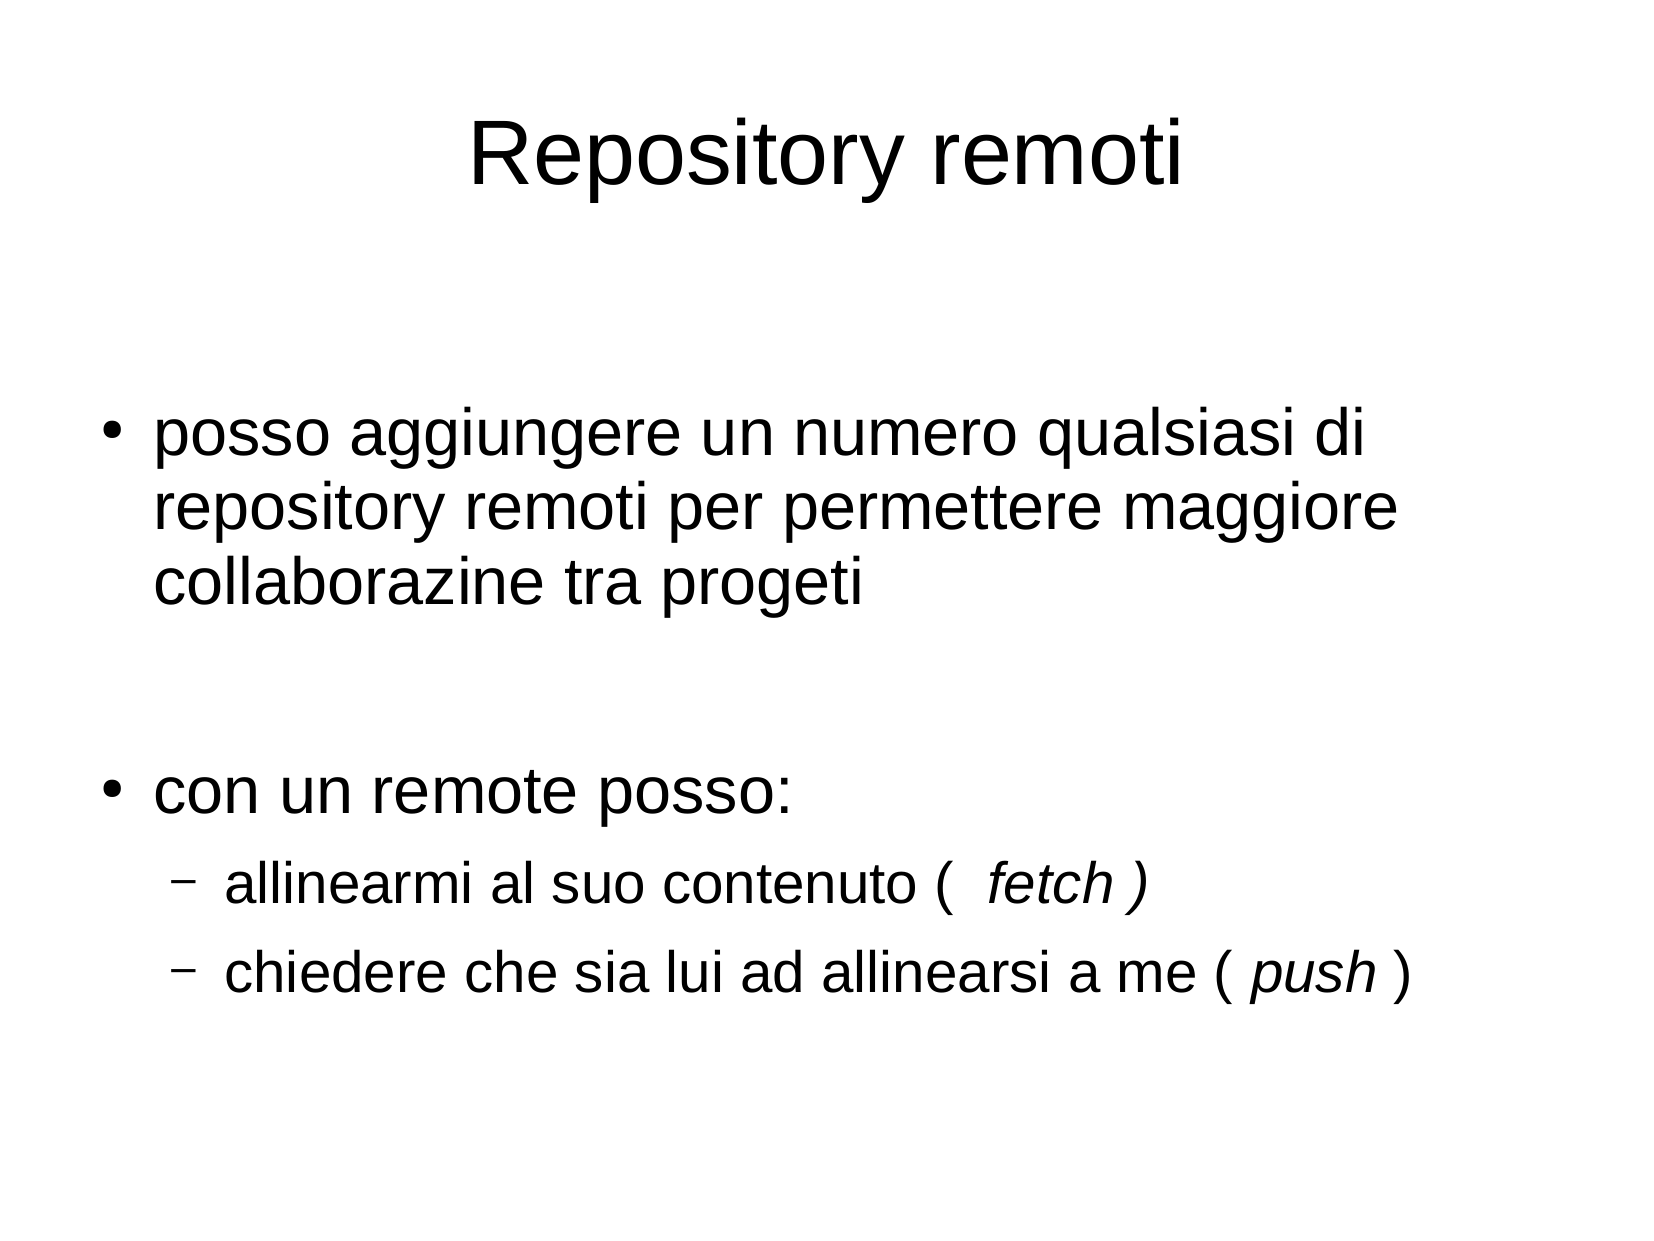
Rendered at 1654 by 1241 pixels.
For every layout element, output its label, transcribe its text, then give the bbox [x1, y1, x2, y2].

list posso aggiungere un numero qualsiasi di repository remoti per permettere maggiore collaborazine tra progeti con un remote posso: allinearmi al suo contenuto ( fetch ) chiedere che sia lui ad allinearsi a me ( push ) [82, 290, 1571, 1010]
title Repository remoti [82, 49, 1571, 257]
